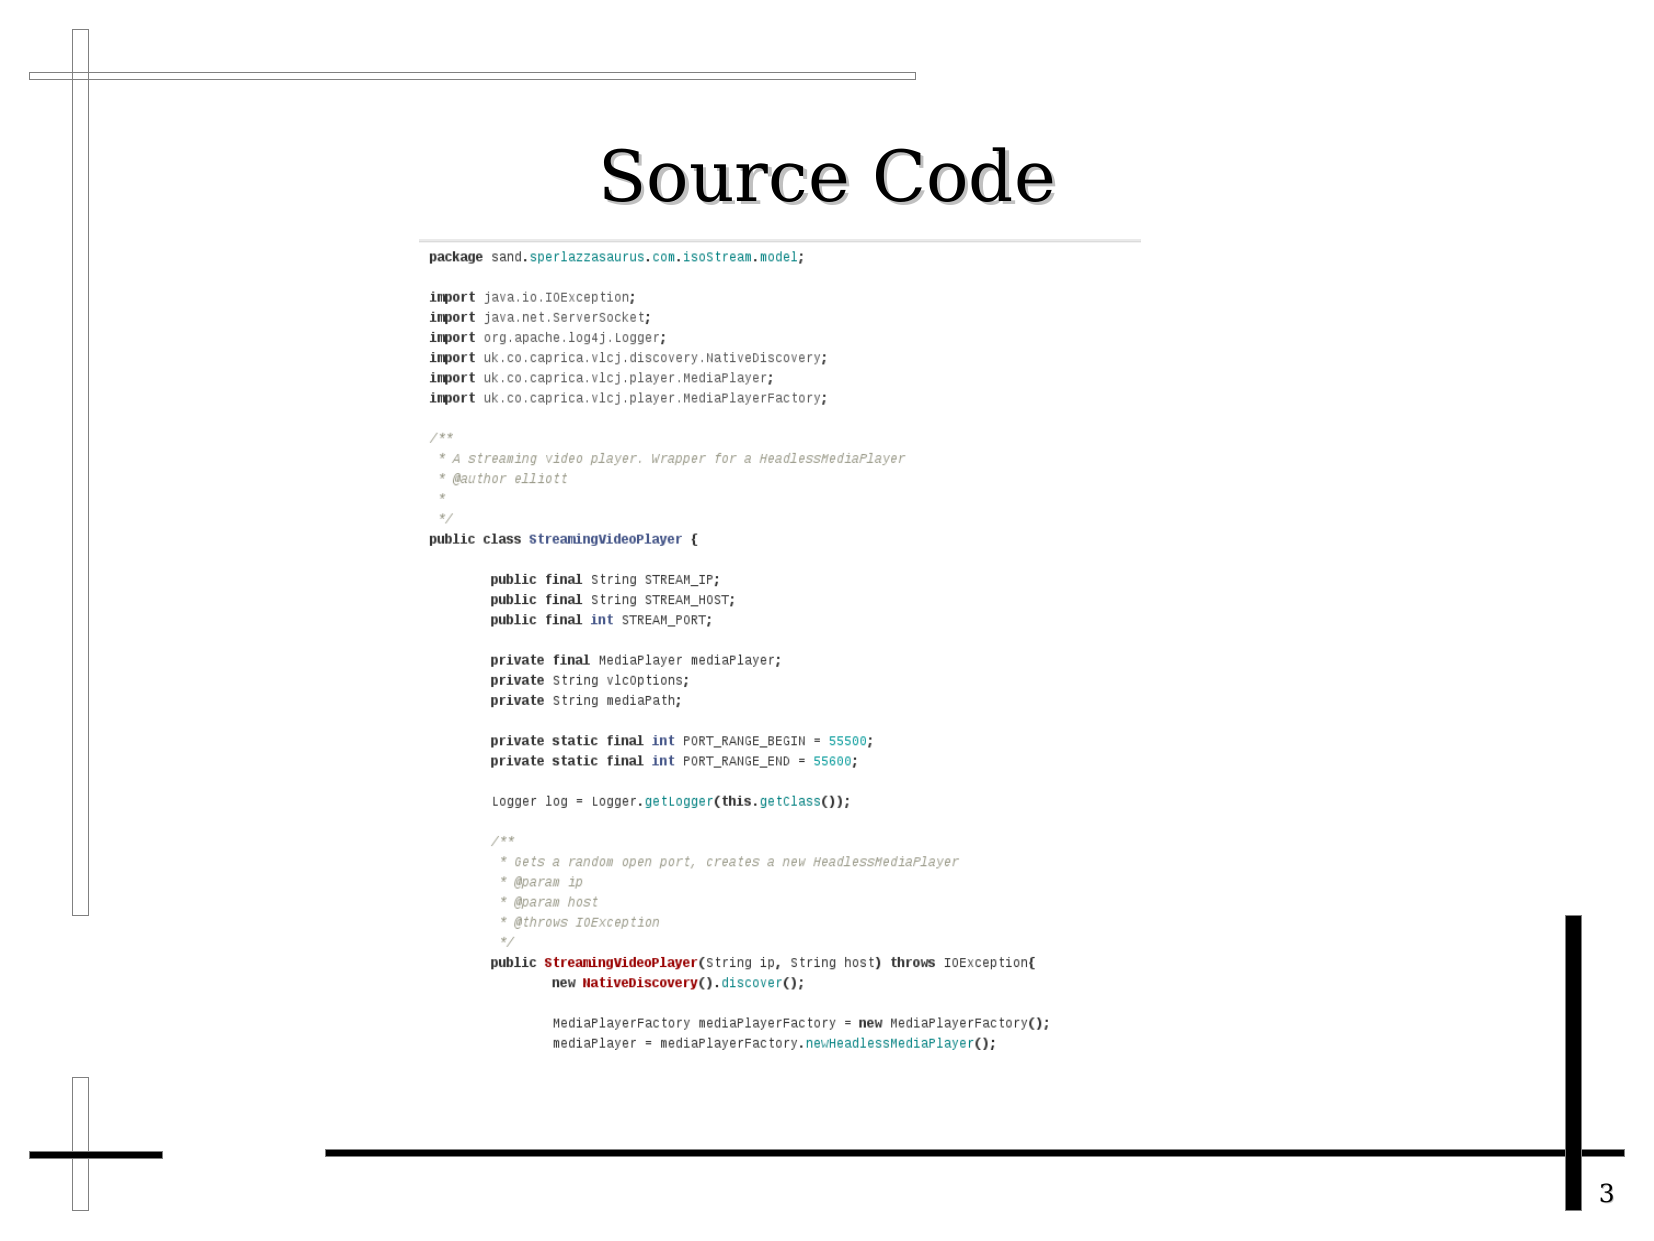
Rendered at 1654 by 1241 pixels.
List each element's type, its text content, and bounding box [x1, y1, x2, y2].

picture [419, 239, 1141, 1051]
title Source Code [121, 88, 1534, 266]
